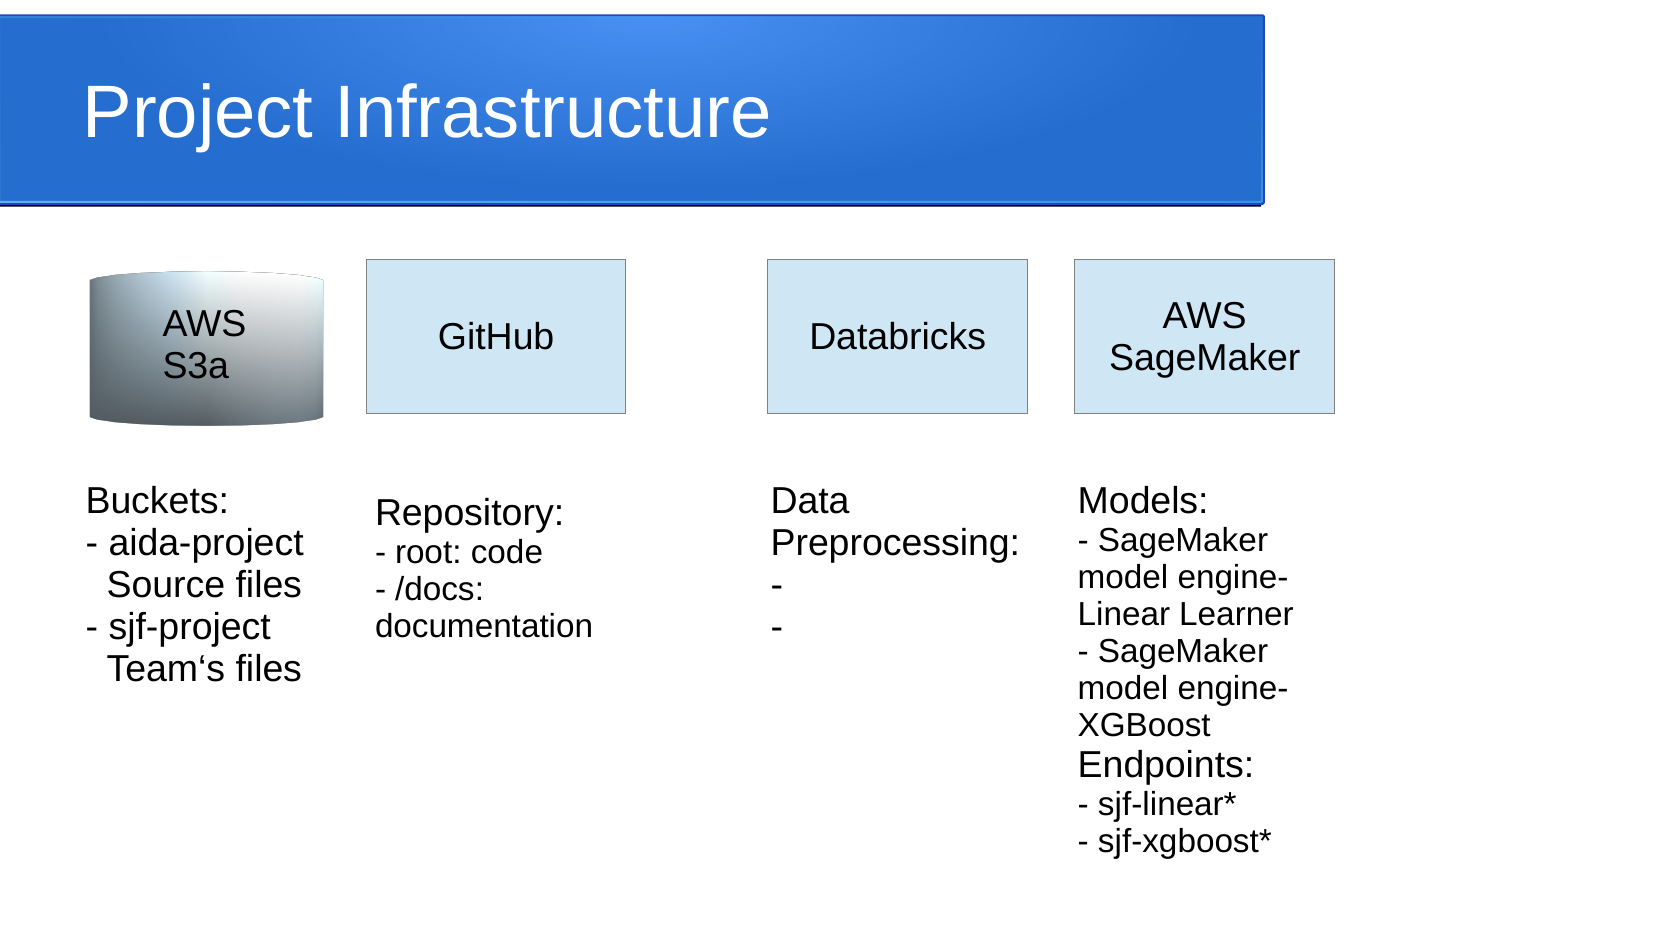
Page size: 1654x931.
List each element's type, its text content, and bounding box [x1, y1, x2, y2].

text_box Models: - SageMaker model engine-Linear Learner - SageMaker model engine-XGBoost Endpoints: - sjf-linear* - sjf-xgboost* [1062, 472, 1347, 868]
text_box GitHub [366, 259, 626, 414]
text_box AWS SageMaker [1074, 259, 1335, 414]
text_box Data Preprocessing: - - [755, 472, 1040, 697]
text_box Repository: - root: code - /docs: documentation [360, 483, 644, 709]
title Project Infrastructure [82, 35, 1235, 189]
text_box Databricks [767, 259, 1028, 414]
text_box AWS S3a [147, 295, 266, 395]
text_box Buckets: - aida-project Source files - sjf-project Team‘s files [70, 472, 343, 697]
